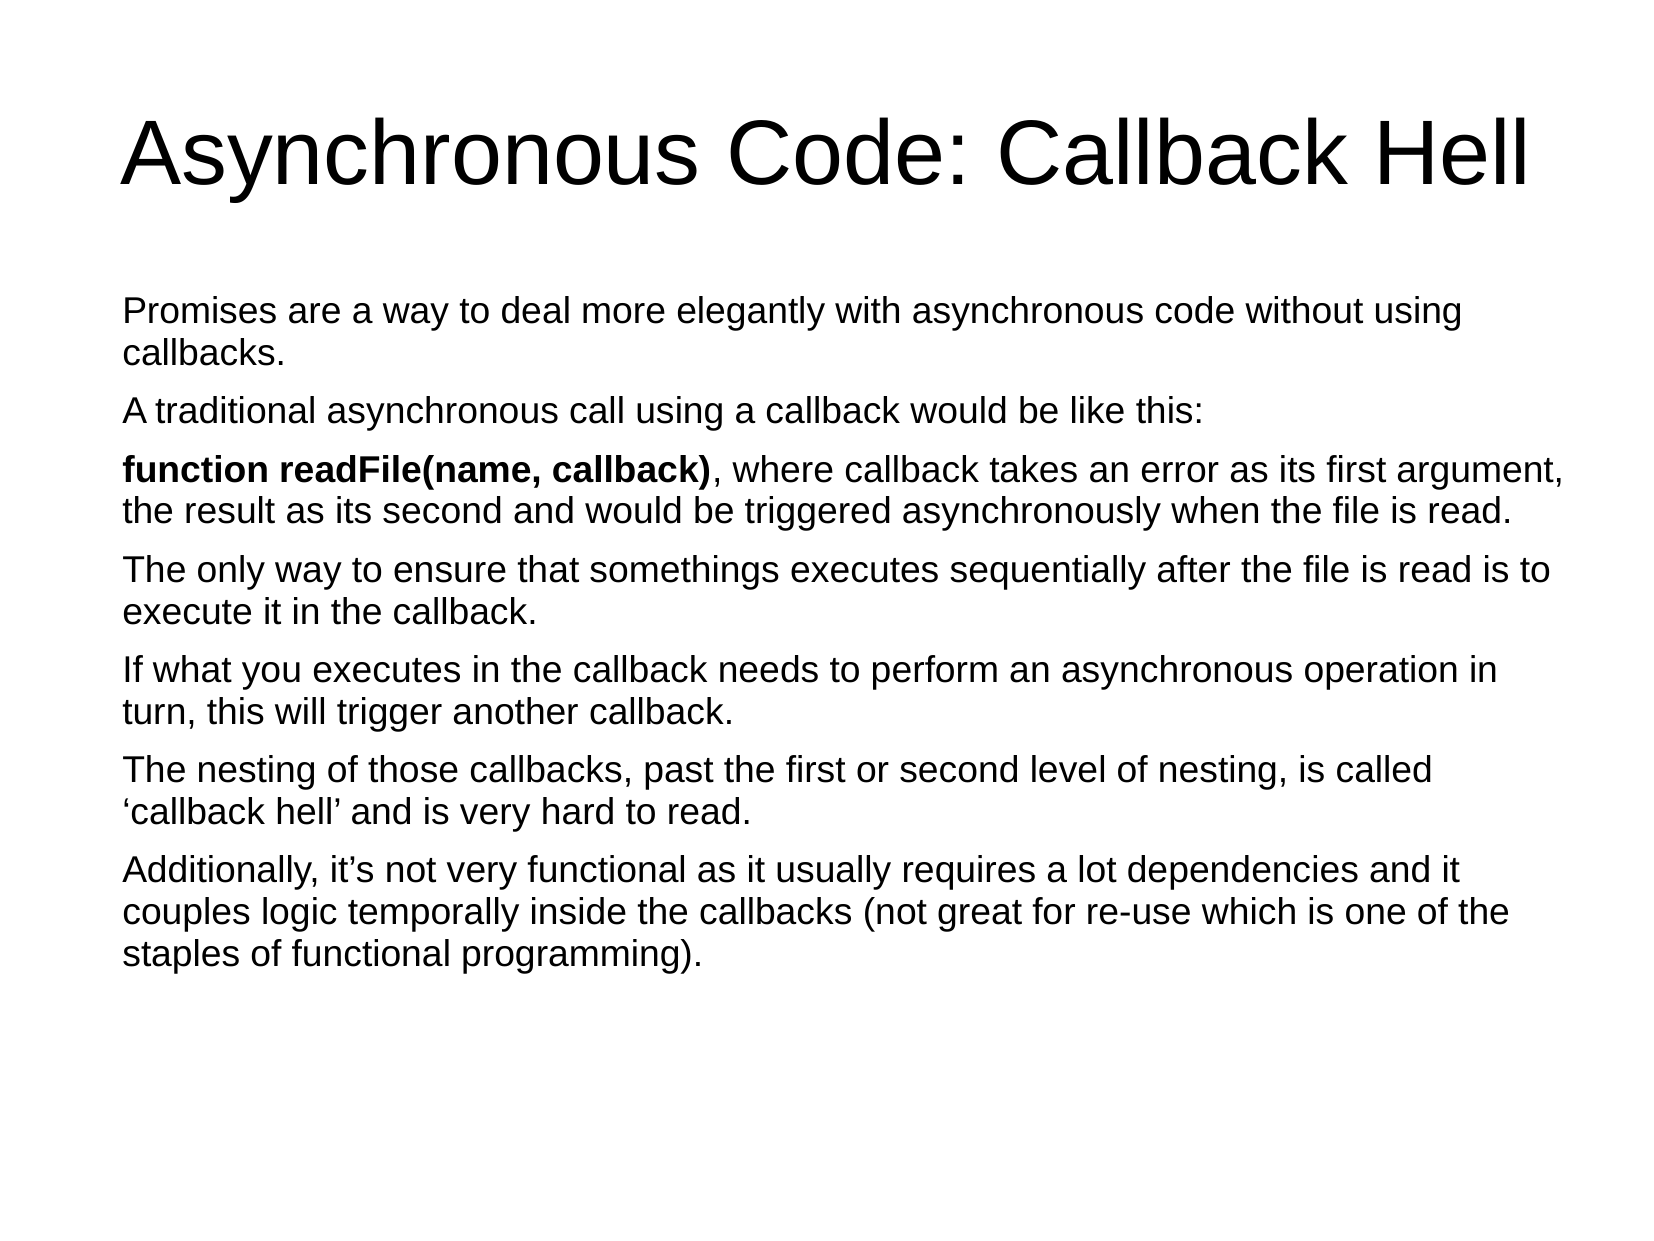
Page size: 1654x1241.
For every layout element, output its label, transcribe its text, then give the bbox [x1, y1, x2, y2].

title Asynchronous Code: Callback Hell [82, 49, 1571, 257]
list Promises are a way to deal more elegantly with asynchronous code without using callbacks. A traditional asynchronous call using a callback would be like this: function readFile(name, callback), where callback takes an error as its first argument, the result as its second and would be triggered asynchronously when the file is read. The only way to ensure that somethings executes sequentially after the file is read is to execute it in the callback. If what you executes in the callback needs to perform an asynchronous operation in turn, this will trigger another callback. The nesting of those callbacks, past the first or second level of nesting, is called ‘callback hell’ and is very hard to read. Additionally, it’s not very functional as it usually requires a lot dependencies and it couples logic temporally inside the callbacks (not great for re-use which is one of the staples of functional programming). [82, 290, 1571, 1010]
